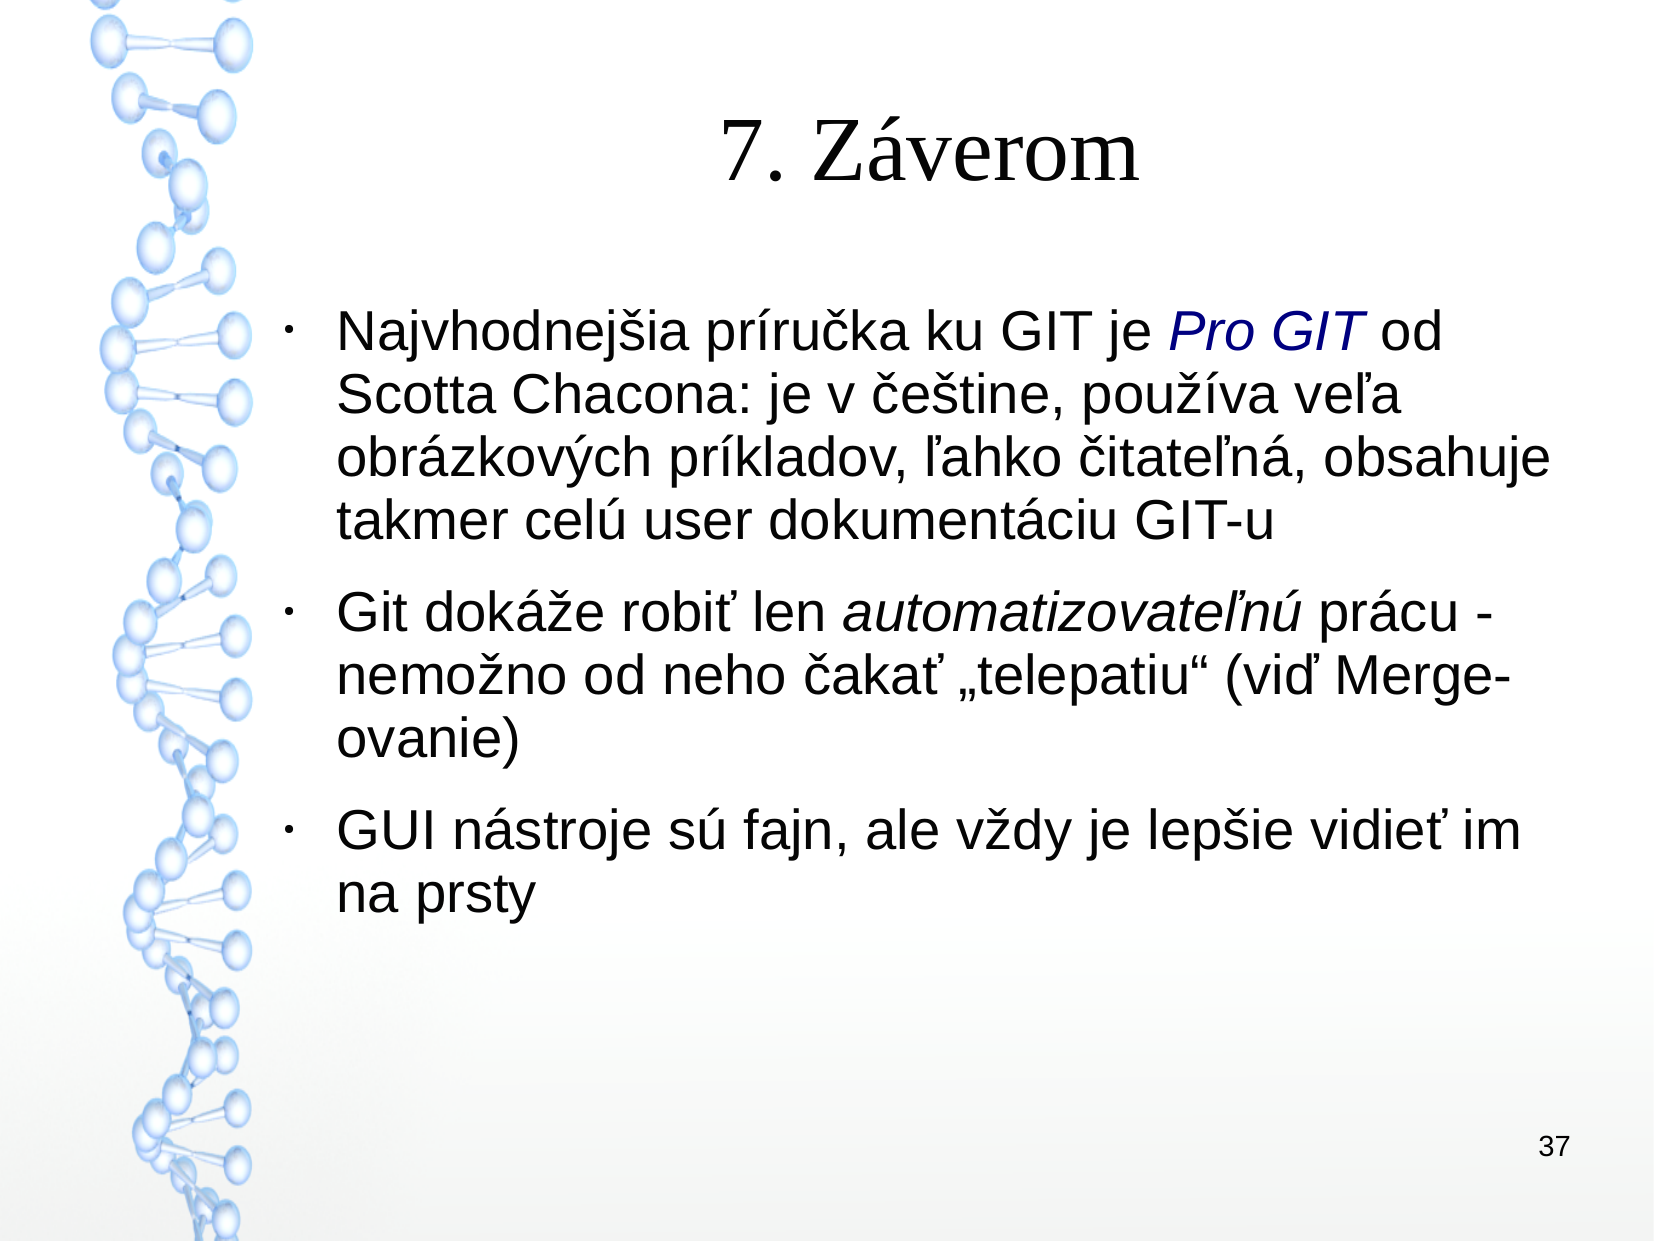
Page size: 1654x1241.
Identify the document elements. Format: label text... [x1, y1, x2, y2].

picture [0, 0, 1654, 1241]
title 7. Záverom [265, 47, 1595, 252]
list Najvhodnejšia príručka ku GIT je Pro GIT od Scotta Chacona: je v češtine, používa veľa obrázkových príkladov, ľahko čitateľná, obsahuje takmer celú user dokumentáciu GIT-u Git dokáže robiť len automatizovateľnú prácu -nemožno od neho čakať „telepatiu“ (viď Merge-ovanie) GUI nástroje sú fajn, ale vždy je lepšie vidieť im na prsty [265, 299, 1595, 1019]
